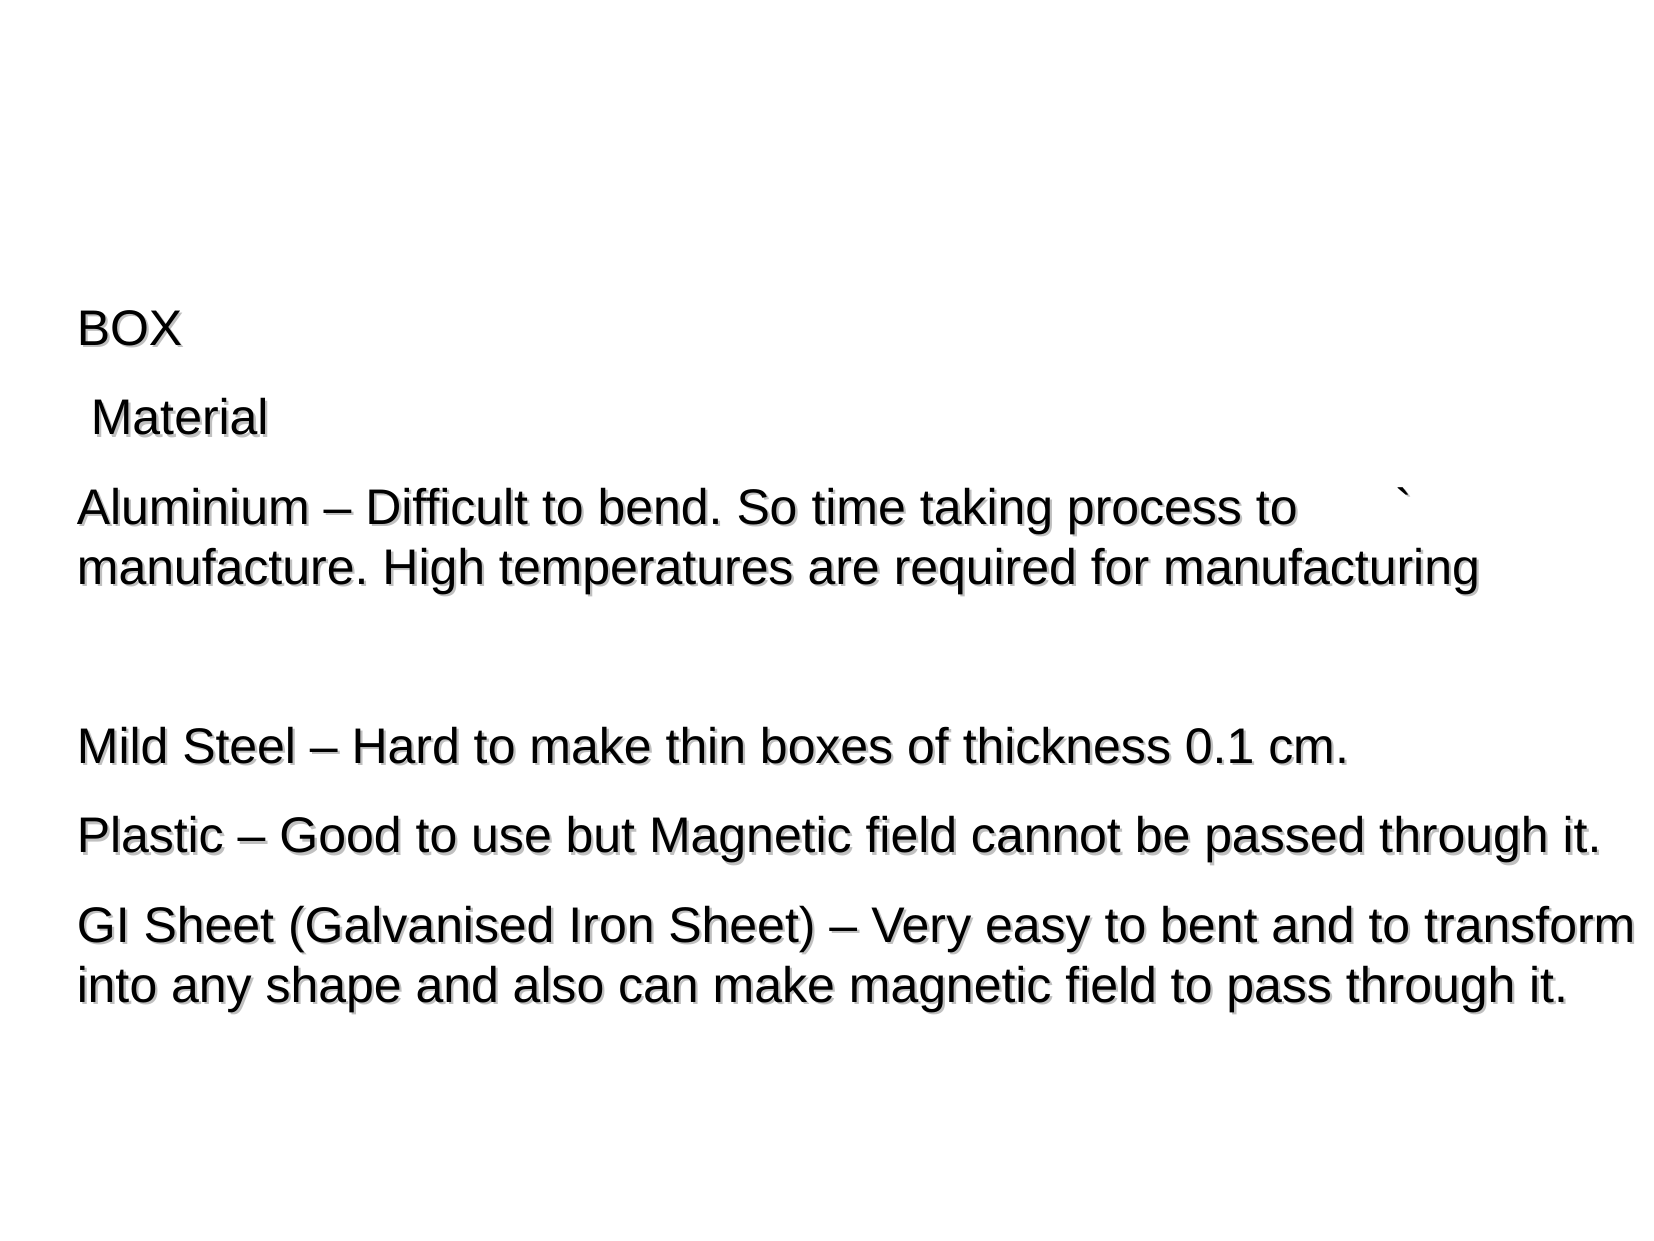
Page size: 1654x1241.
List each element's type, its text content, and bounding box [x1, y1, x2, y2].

list BOX Material Aluminium – Difficult to bend. So time taking process to ` manufacture. High temperatures are required for manufacturing Mild Steel – Hard to make thin boxes of thickness 0.1 cm. Plastic – Good to use but Magnetic field cannot be passed through it. GI Sheet (Galvanised Iron Sheet) – Very easy to bent and to transform into any shape and also can make magnetic field to pass through it. [76, 295, 1654, 1241]
